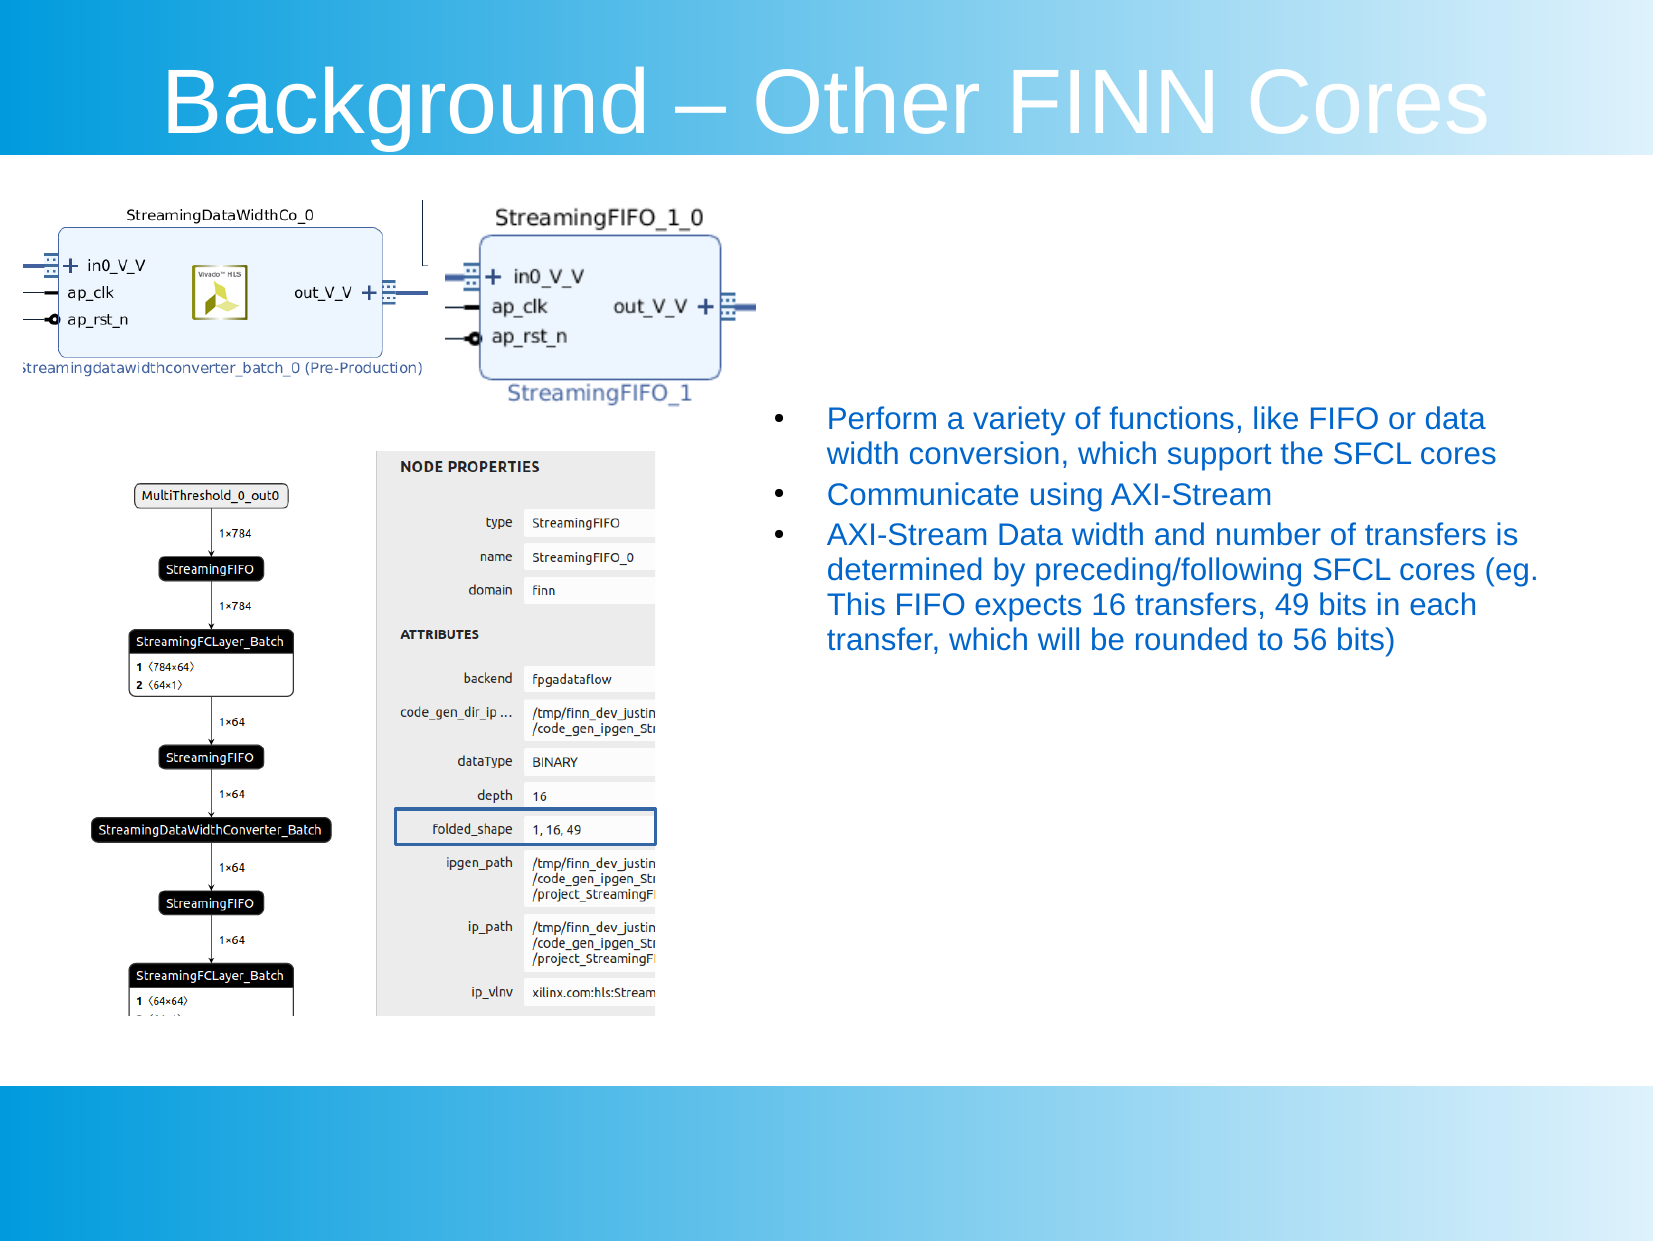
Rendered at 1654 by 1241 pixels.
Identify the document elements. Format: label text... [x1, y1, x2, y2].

list Perform a variety of functions, like FIFO or data width conversion, which support the SFCL cores Communicate using AXI-Stream AXI-Stream Data width and number of transfers is determined by preceding/following SFCL cores (eg. This FIFO expects 16 transfers, 49 bits in each transfer, which will be rounded to 56 bits) [755, 401, 1559, 674]
picture [23, 200, 428, 390]
text_box [395, 809, 656, 845]
picture [23, 451, 656, 1016]
picture [445, 177, 756, 440]
title Background – Other FINN Cores [82, 49, 1571, 155]
